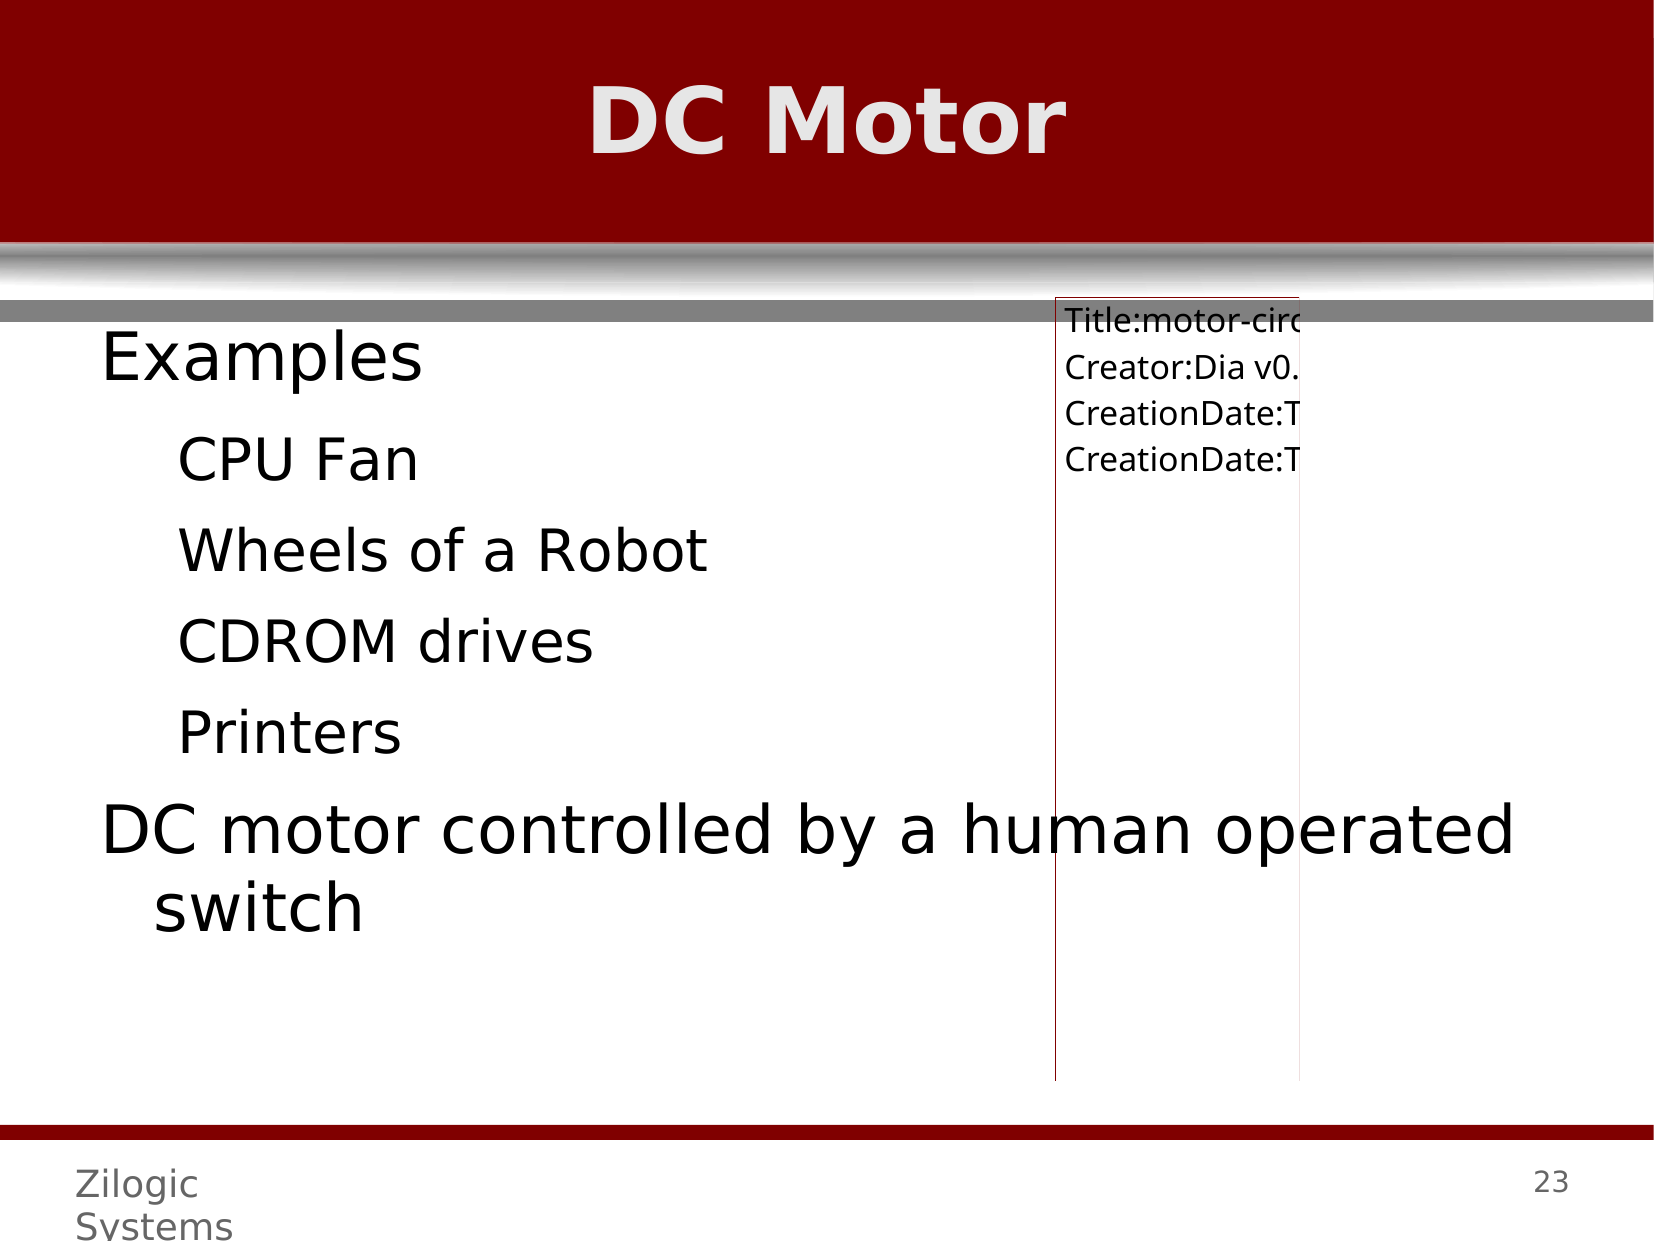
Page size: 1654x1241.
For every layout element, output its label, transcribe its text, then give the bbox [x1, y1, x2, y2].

title DC Motor [82, 18, 1571, 226]
list Examples CPU Fan Wheels of a Robot CDROM drives Printers DC motor controlled by a human operated switch [82, 318, 809, 1094]
picture [1053, 295, 1300, 1081]
